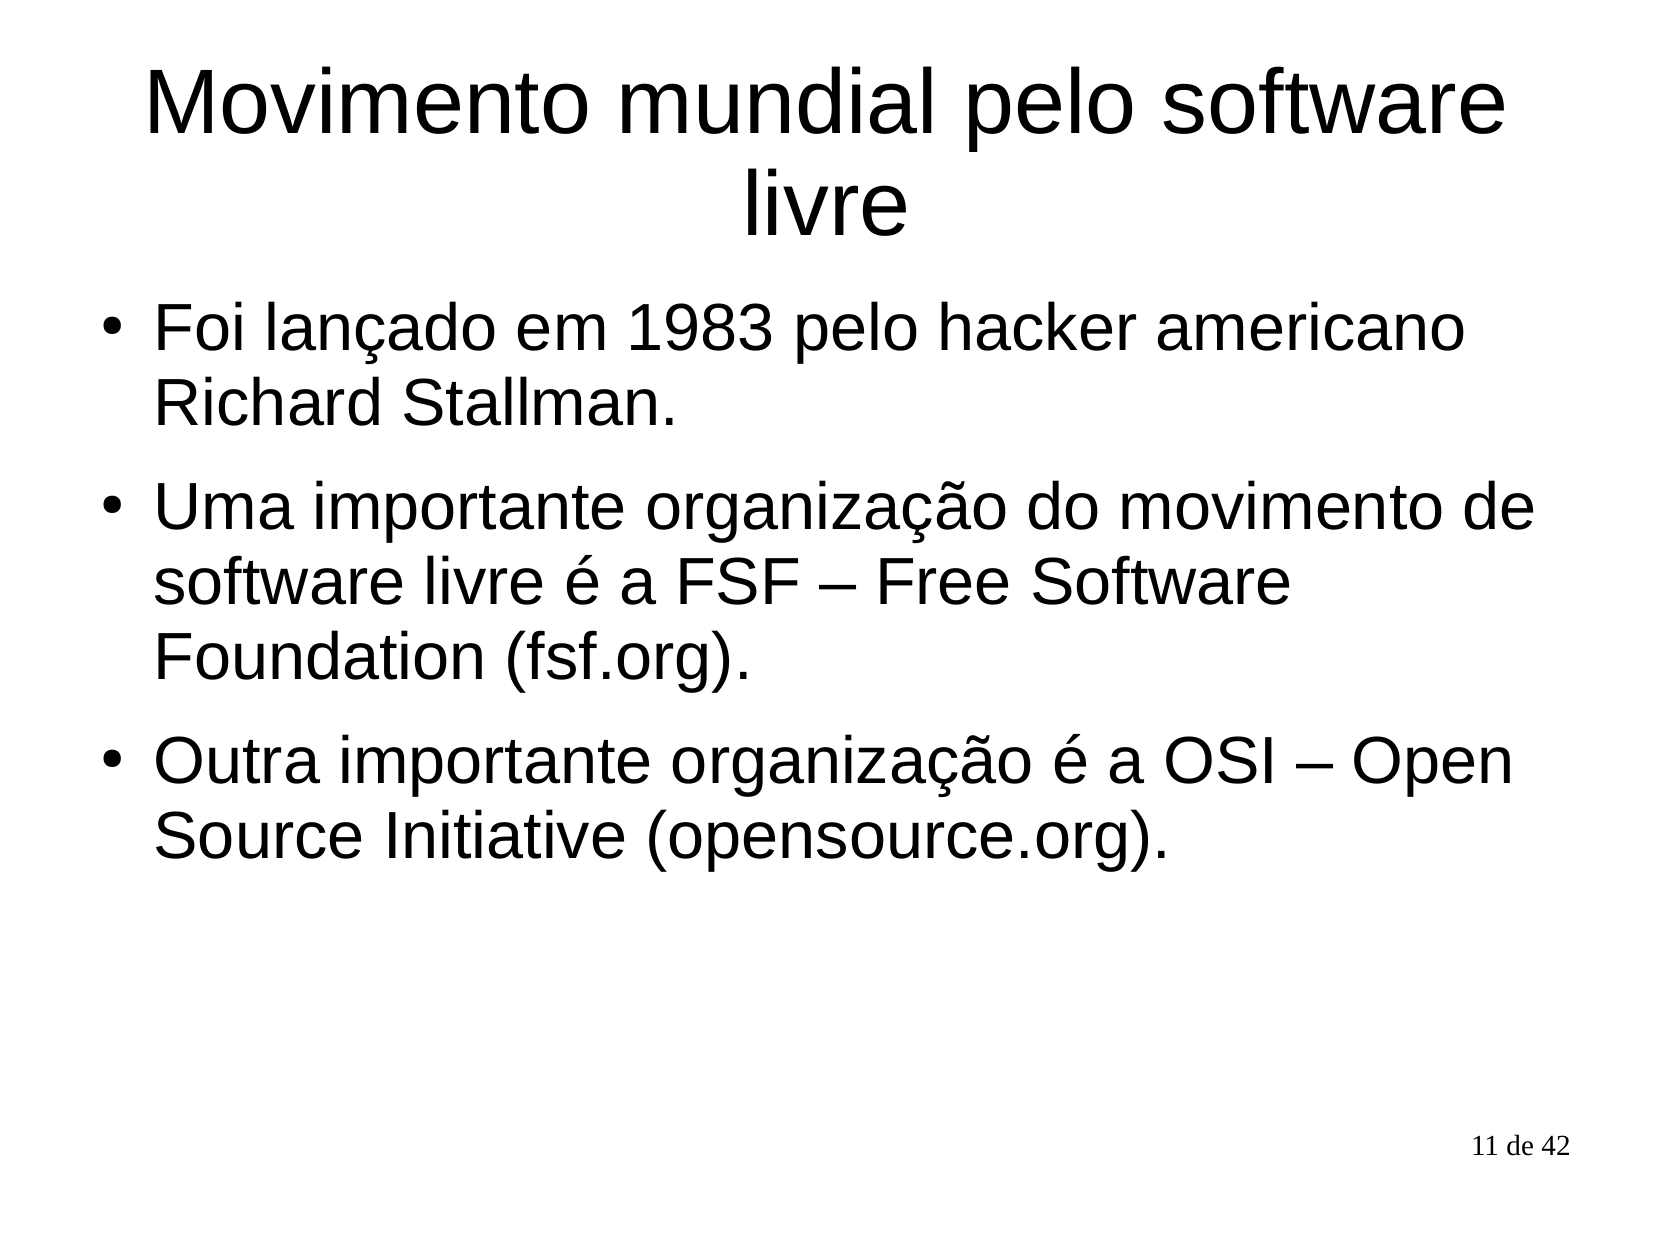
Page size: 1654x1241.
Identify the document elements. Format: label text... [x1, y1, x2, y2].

title Movimento mundial pelo software livre [82, 49, 1571, 257]
list Foi lançado em 1983 pelo hacker americano Richard Stallman. Uma importante organização do movimento de software livre é a FSF – Free Software Foundation (fsf.org). Outra importante organização é a OSI – Open Source Initiative (opensource.org). [82, 290, 1571, 1010]
